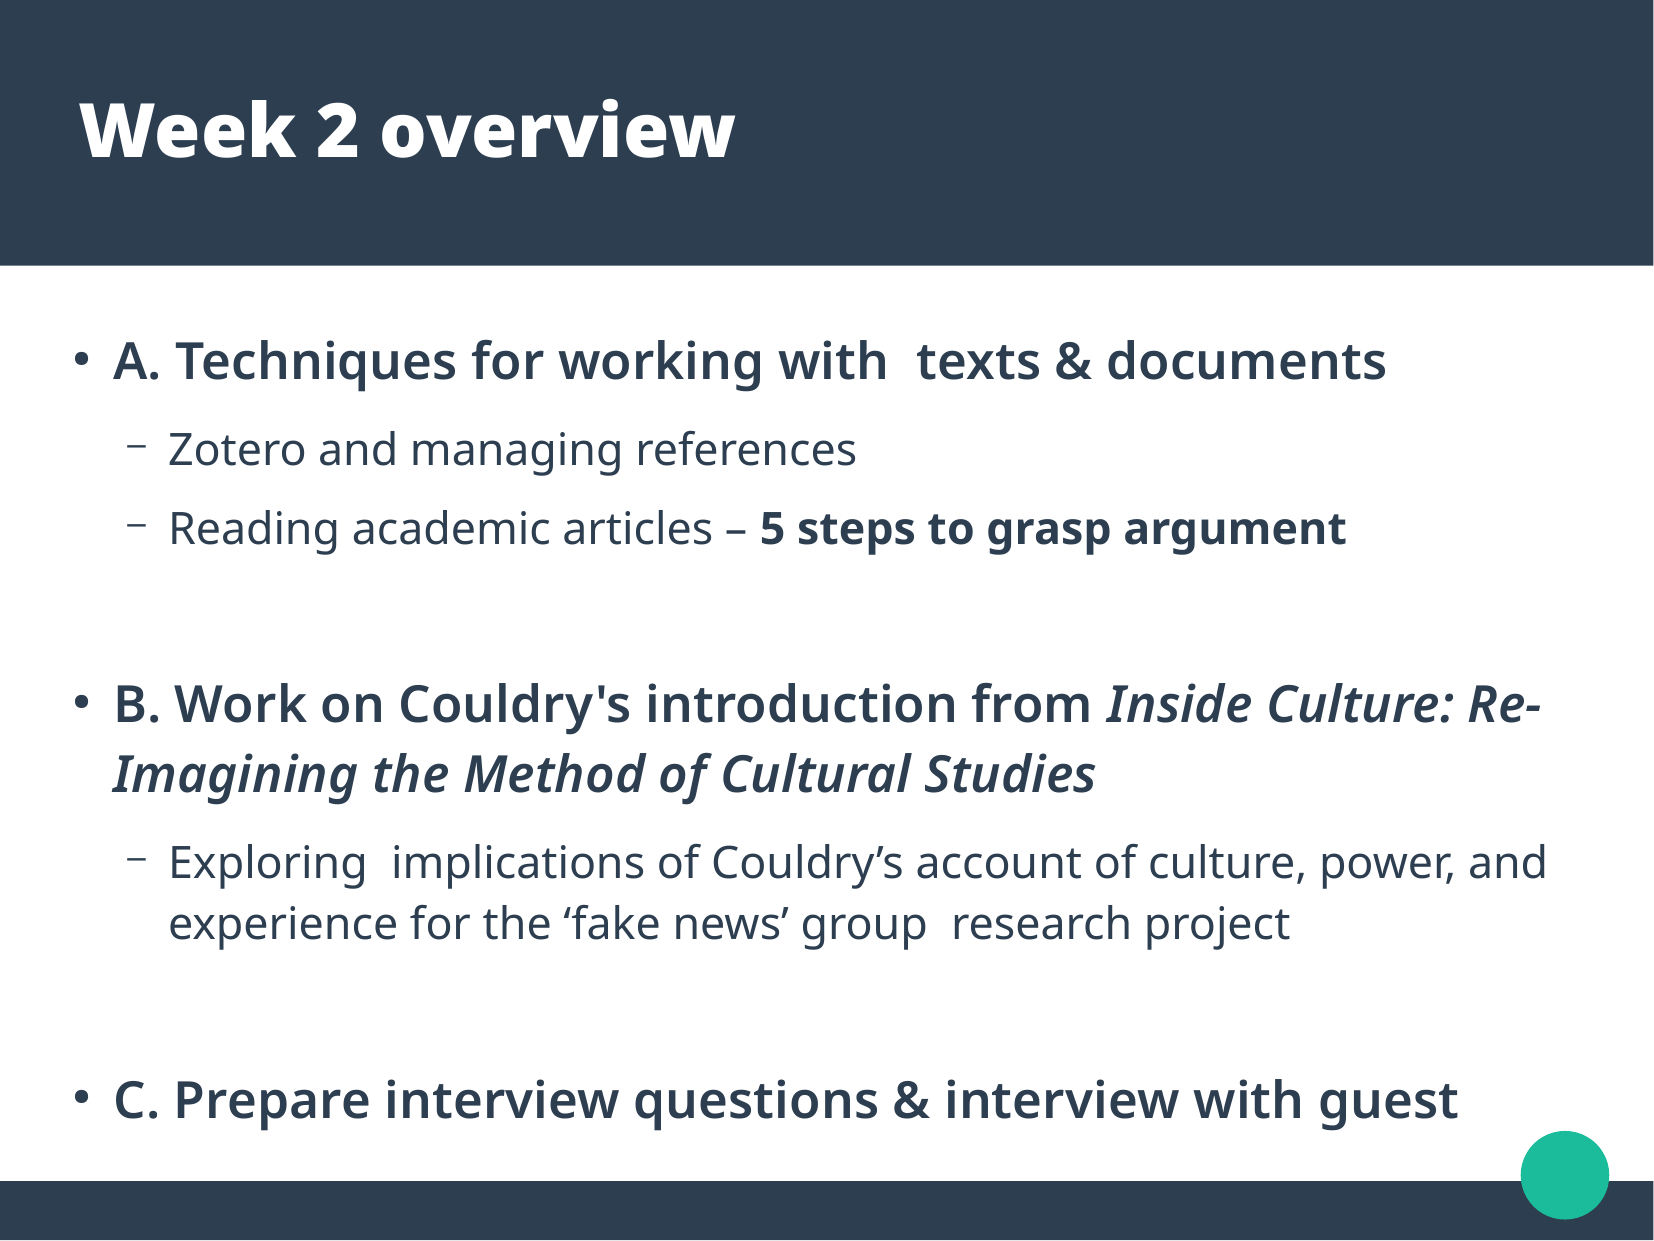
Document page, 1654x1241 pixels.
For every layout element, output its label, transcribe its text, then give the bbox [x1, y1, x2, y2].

list A. Techniques for working with texts & documents Zotero and managing references Reading academic articles – 5 steps to grasp argument B. Work on Couldry's introduction from Inside Culture: Re-Imagining the Method of Cultural Studies Exploring implications of Couldry’s account of culture, power, and experience for the ‘fake news’ group research project C. Prepare interview questions & interview with guest [59, 324, 1595, 1152]
title Week 2 overview [59, 49, 1595, 207]
